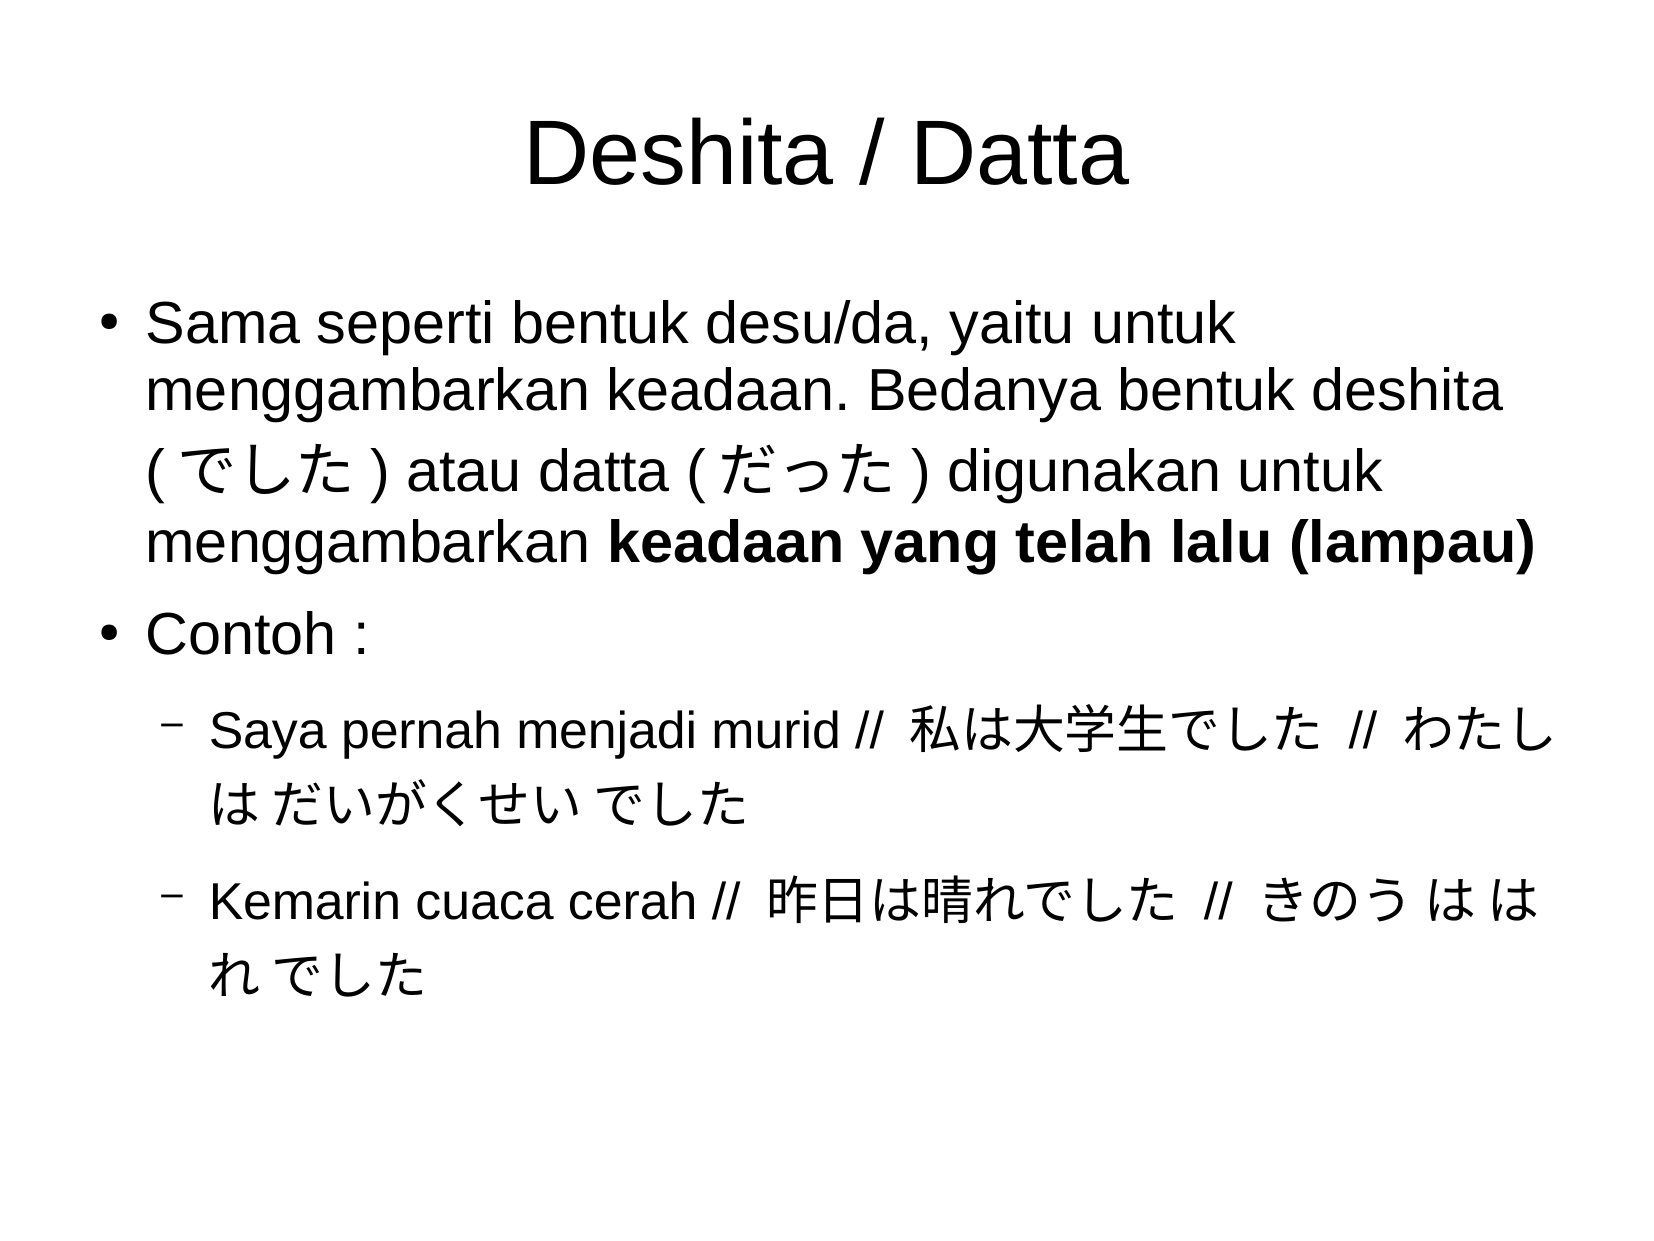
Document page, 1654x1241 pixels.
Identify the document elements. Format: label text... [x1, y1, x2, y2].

title Deshita / Datta [82, 49, 1571, 257]
list Sama seperti bentuk desu/da, yaitu untuk menggambarkan keadaan. Bedanya bentuk deshita (でした) atau datta (だった) digunakan untuk menggambarkan keadaan yang telah lalu (lampau) Contoh : Saya pernah menjadi murid // 私は大学生でした // わたし は だいがくせい でした Kemarin cuaca cerah // 昨日は晴れでした // きのう は はれ でした [82, 290, 1571, 1010]
